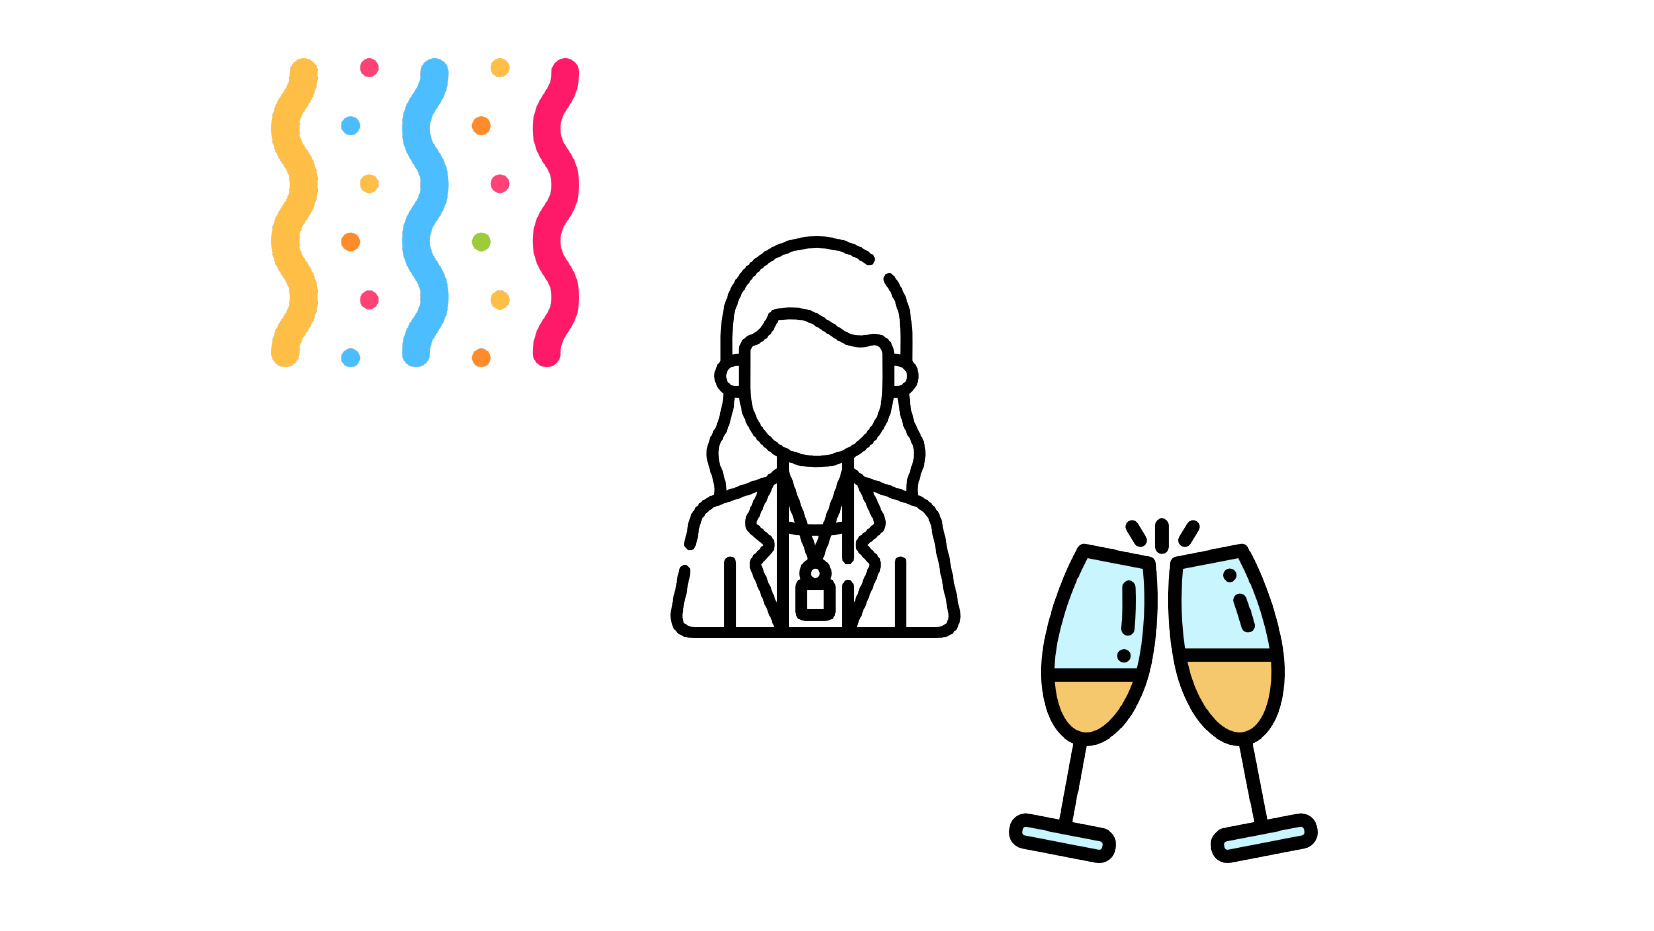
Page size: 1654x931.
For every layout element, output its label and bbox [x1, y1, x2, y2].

picture [271, 58, 579, 367]
picture [614, 236, 1335, 863]
